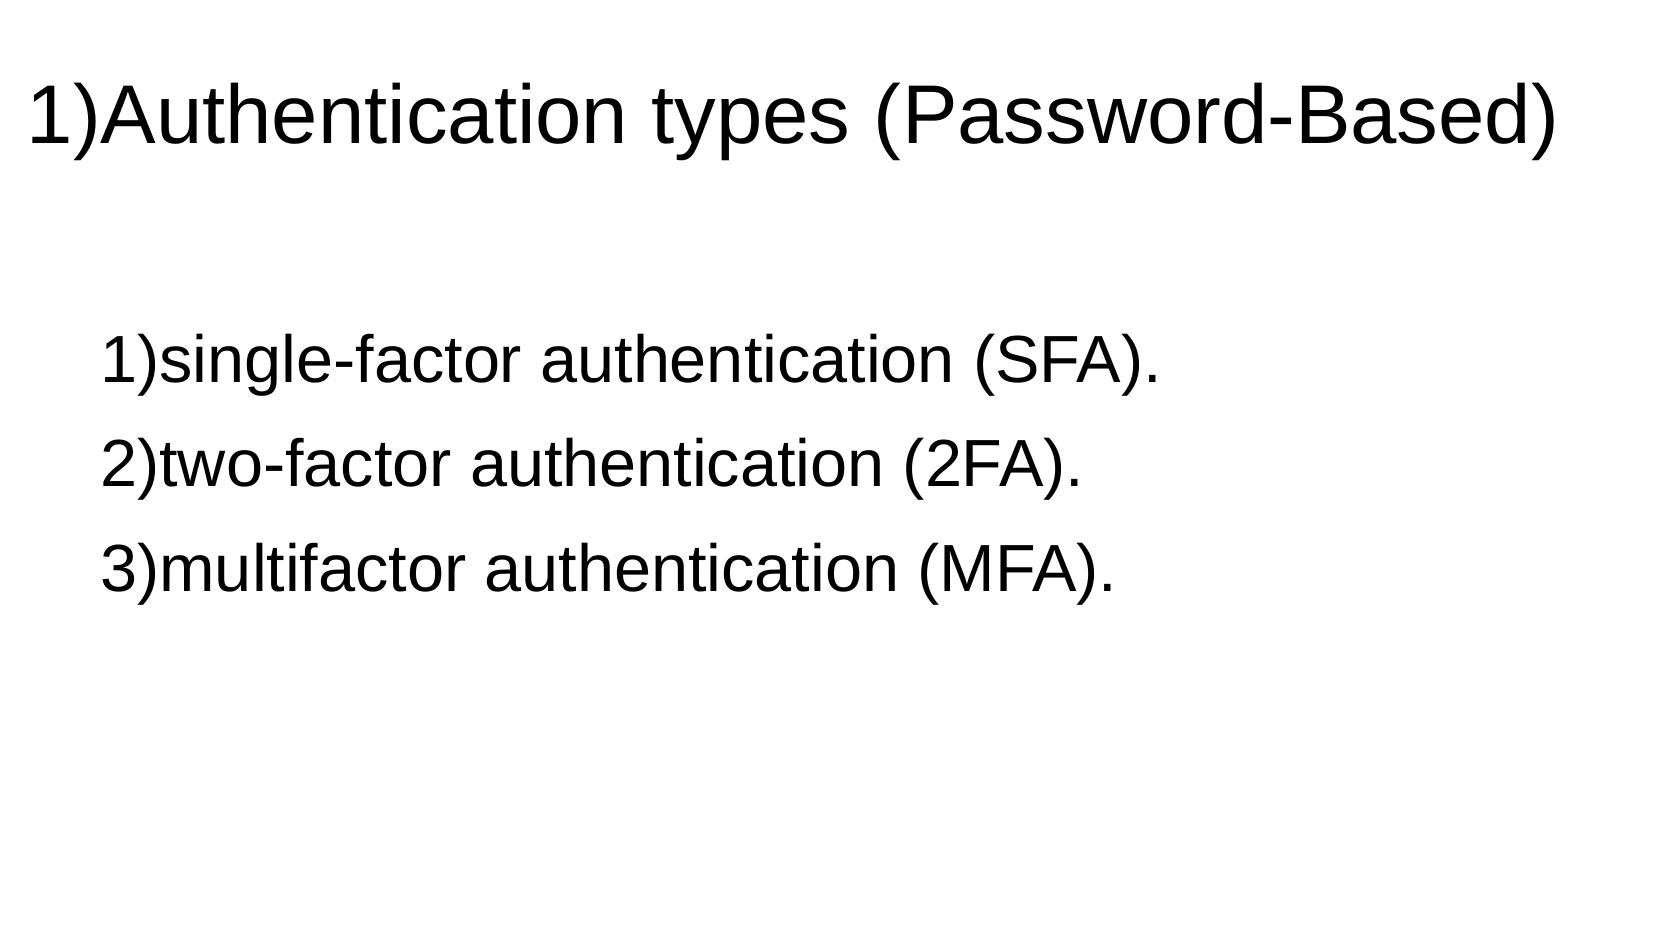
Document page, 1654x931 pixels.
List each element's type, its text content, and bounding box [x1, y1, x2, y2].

list single-factor authentication (SFA). two-factor authentication (2FA). multifactor authentication (MFA). [82, 217, 1571, 758]
title 1)Authentication types (Password-Based) [15, 12, 1571, 218]
